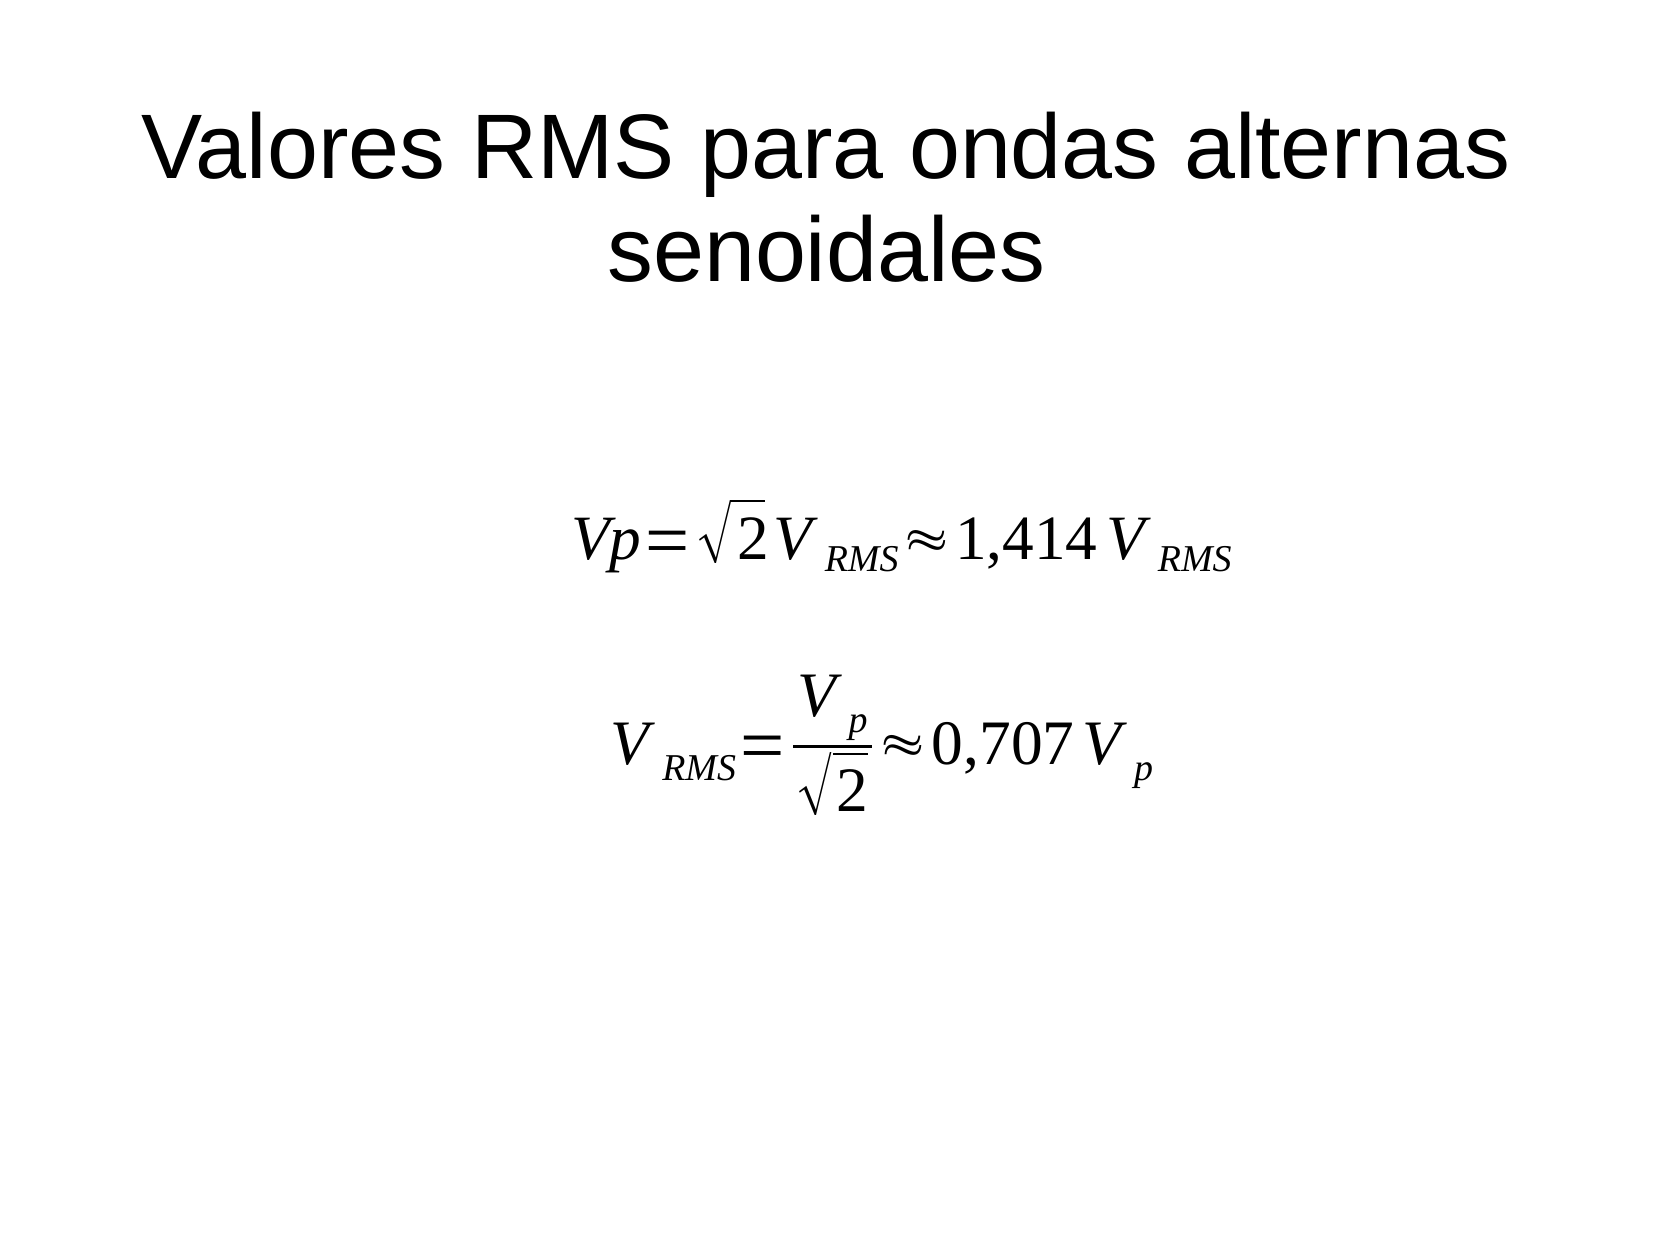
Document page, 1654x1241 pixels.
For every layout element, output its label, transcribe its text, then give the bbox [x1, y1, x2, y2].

chart [594, 661, 1171, 827]
chart [555, 496, 1249, 582]
title Valores RMS para ondas alternas senoidales [82, 94, 1571, 302]
